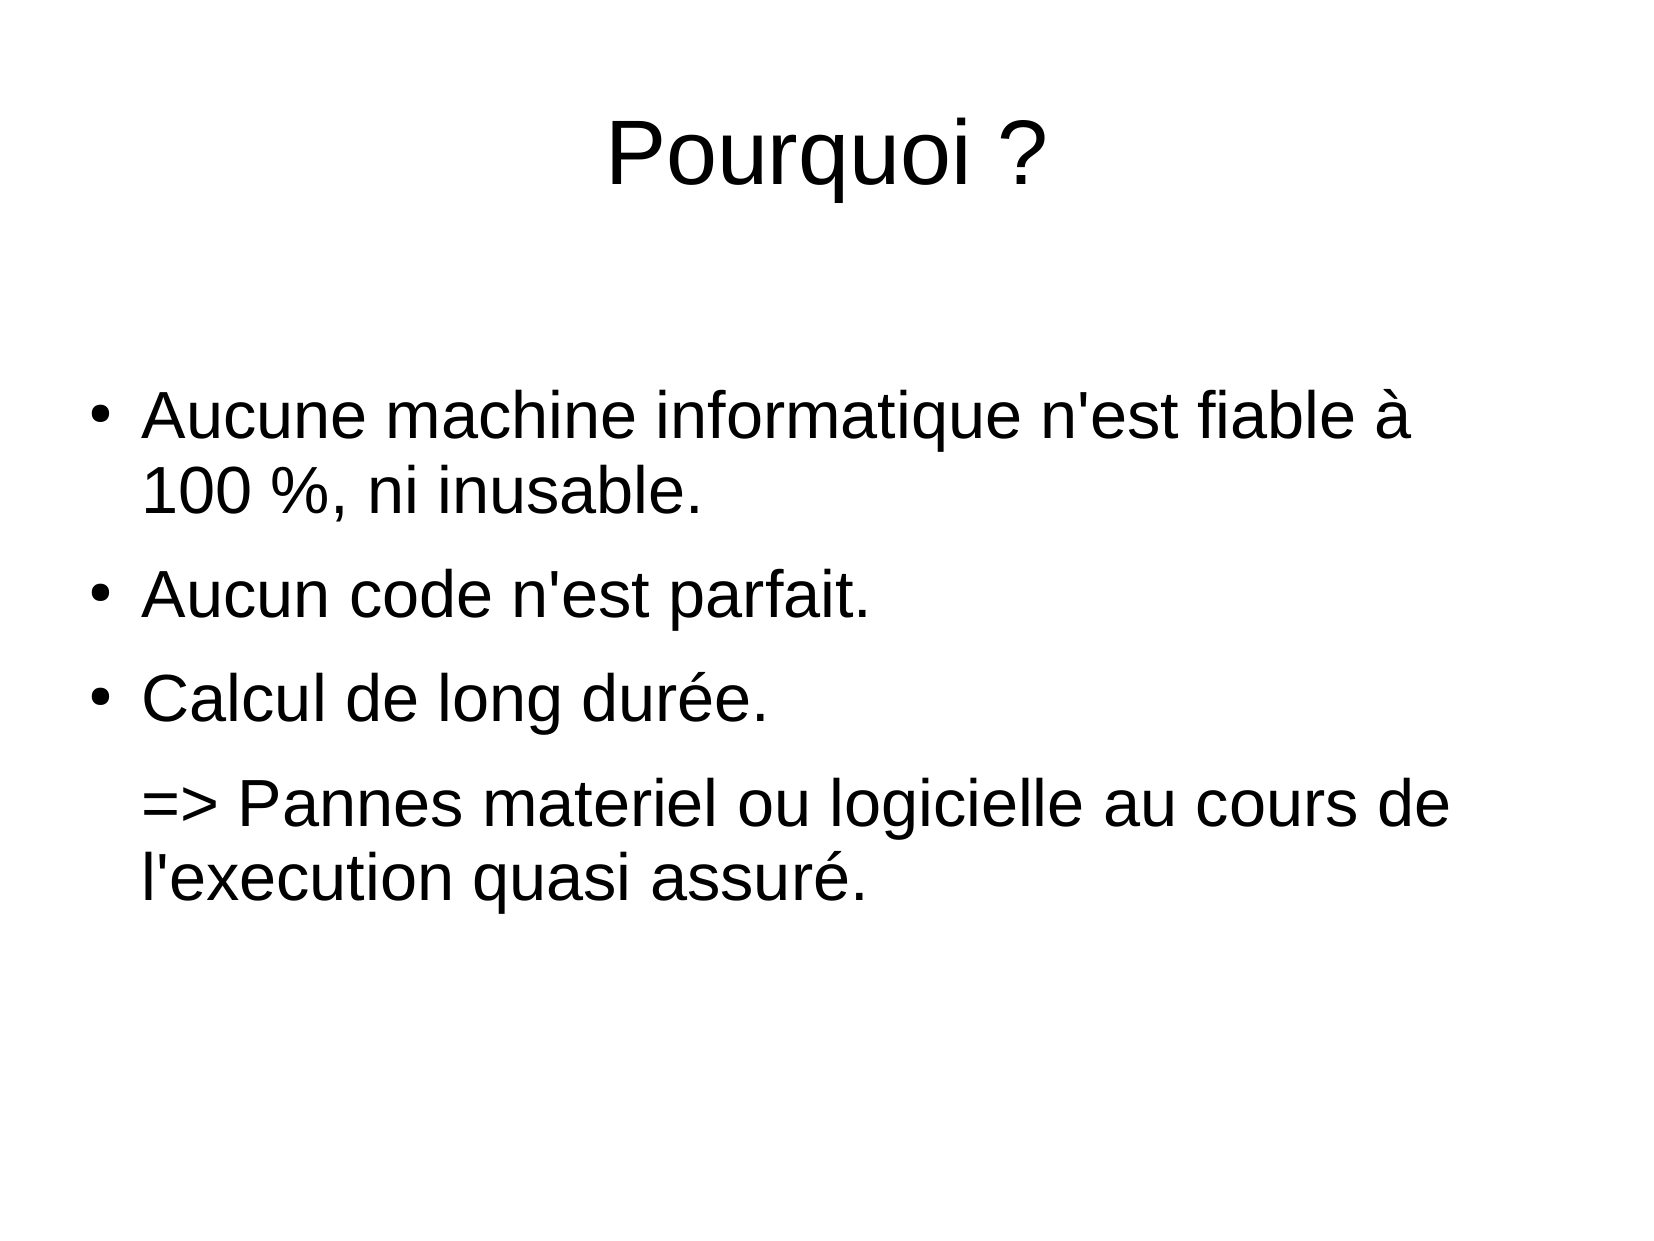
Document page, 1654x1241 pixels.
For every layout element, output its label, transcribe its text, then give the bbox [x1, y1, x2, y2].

title Pourquoi ? [82, 49, 1571, 257]
list Aucune machine informatique n'est fiable à 100 %, ni inusable. Aucun code n'est parfait. Calcul de long durée. => Pannes materiel ou logicielle au cours de l'execution quasi assuré. [70, 377, 1526, 1098]
